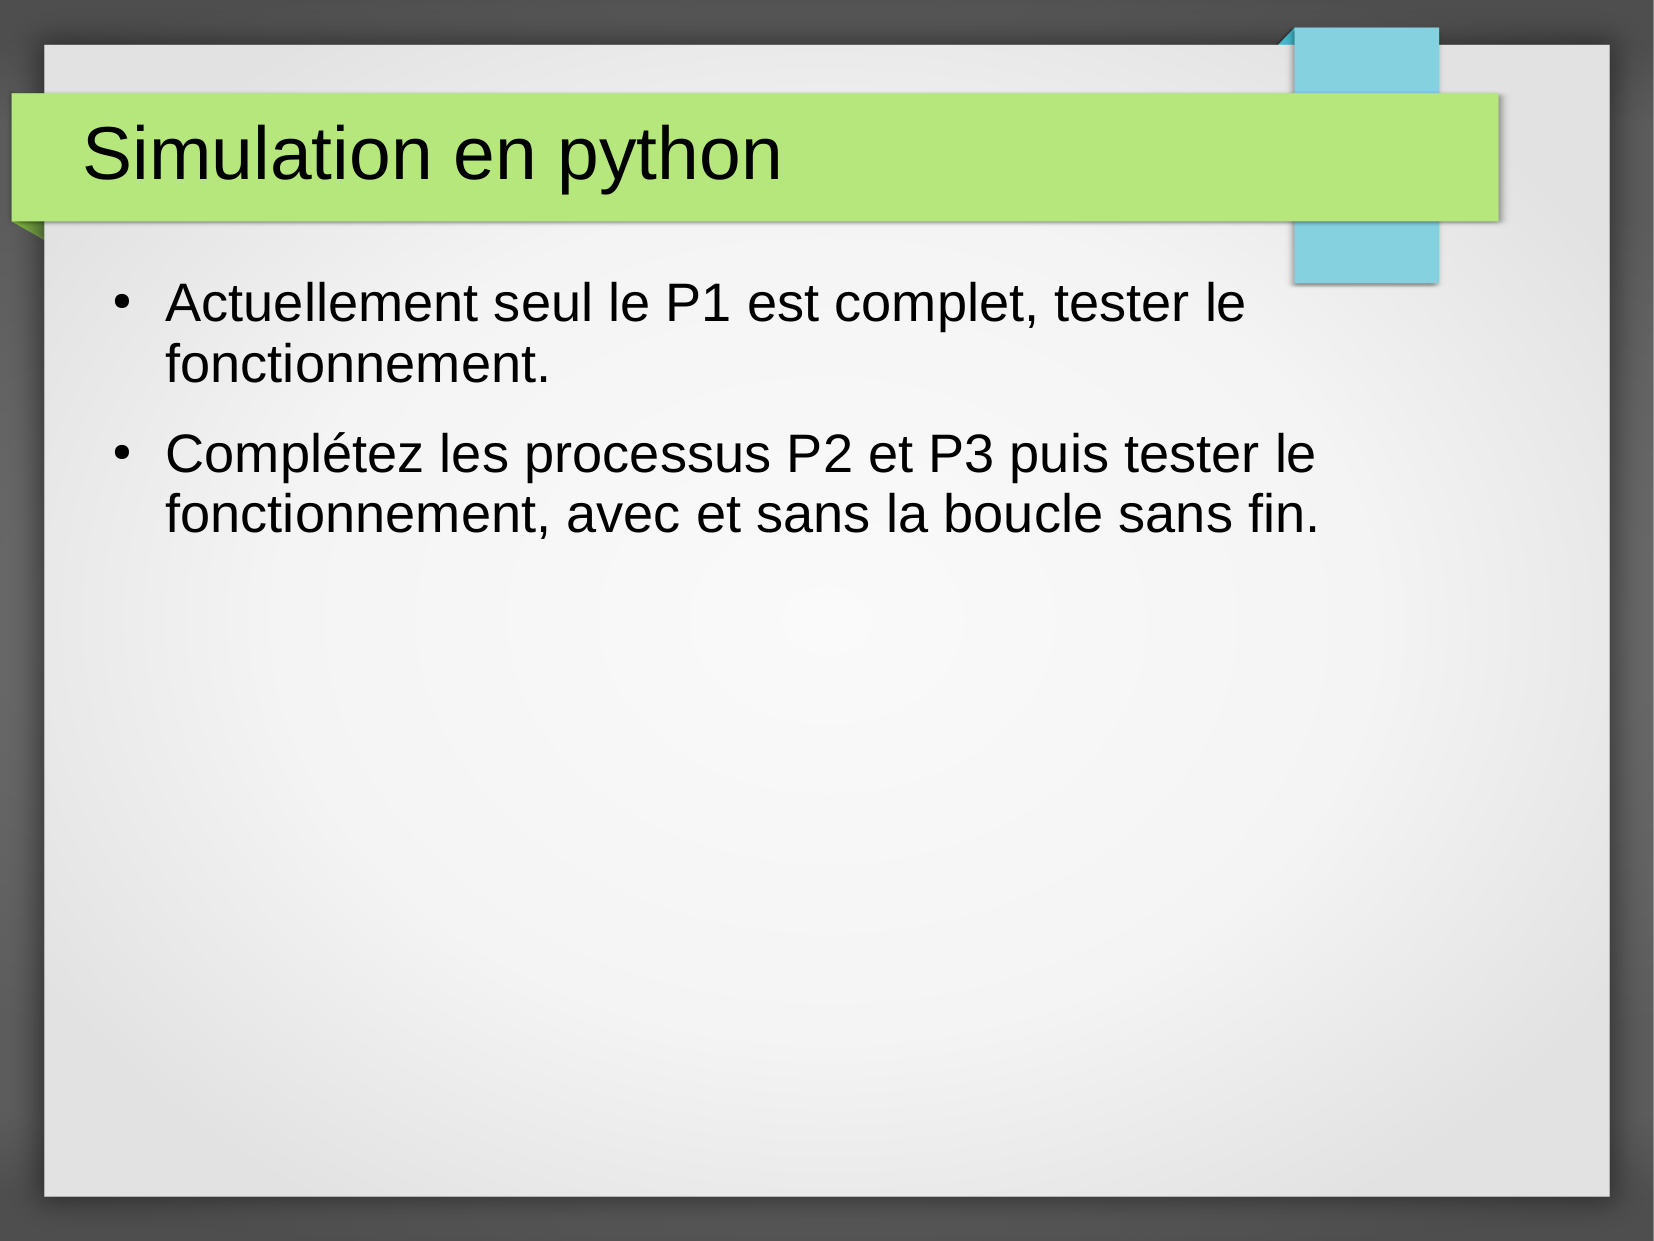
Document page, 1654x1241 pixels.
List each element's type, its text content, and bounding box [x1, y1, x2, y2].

title Simulation en python [82, 94, 1264, 213]
picture [0, 0, 1654, 1241]
list Actuellement seul le P1 est complet, tester le fonctionnement. Complétez les processus P2 et P3 puis tester le fonctionnement, avec et sans la boucle sans fin. [94, 272, 1583, 993]
